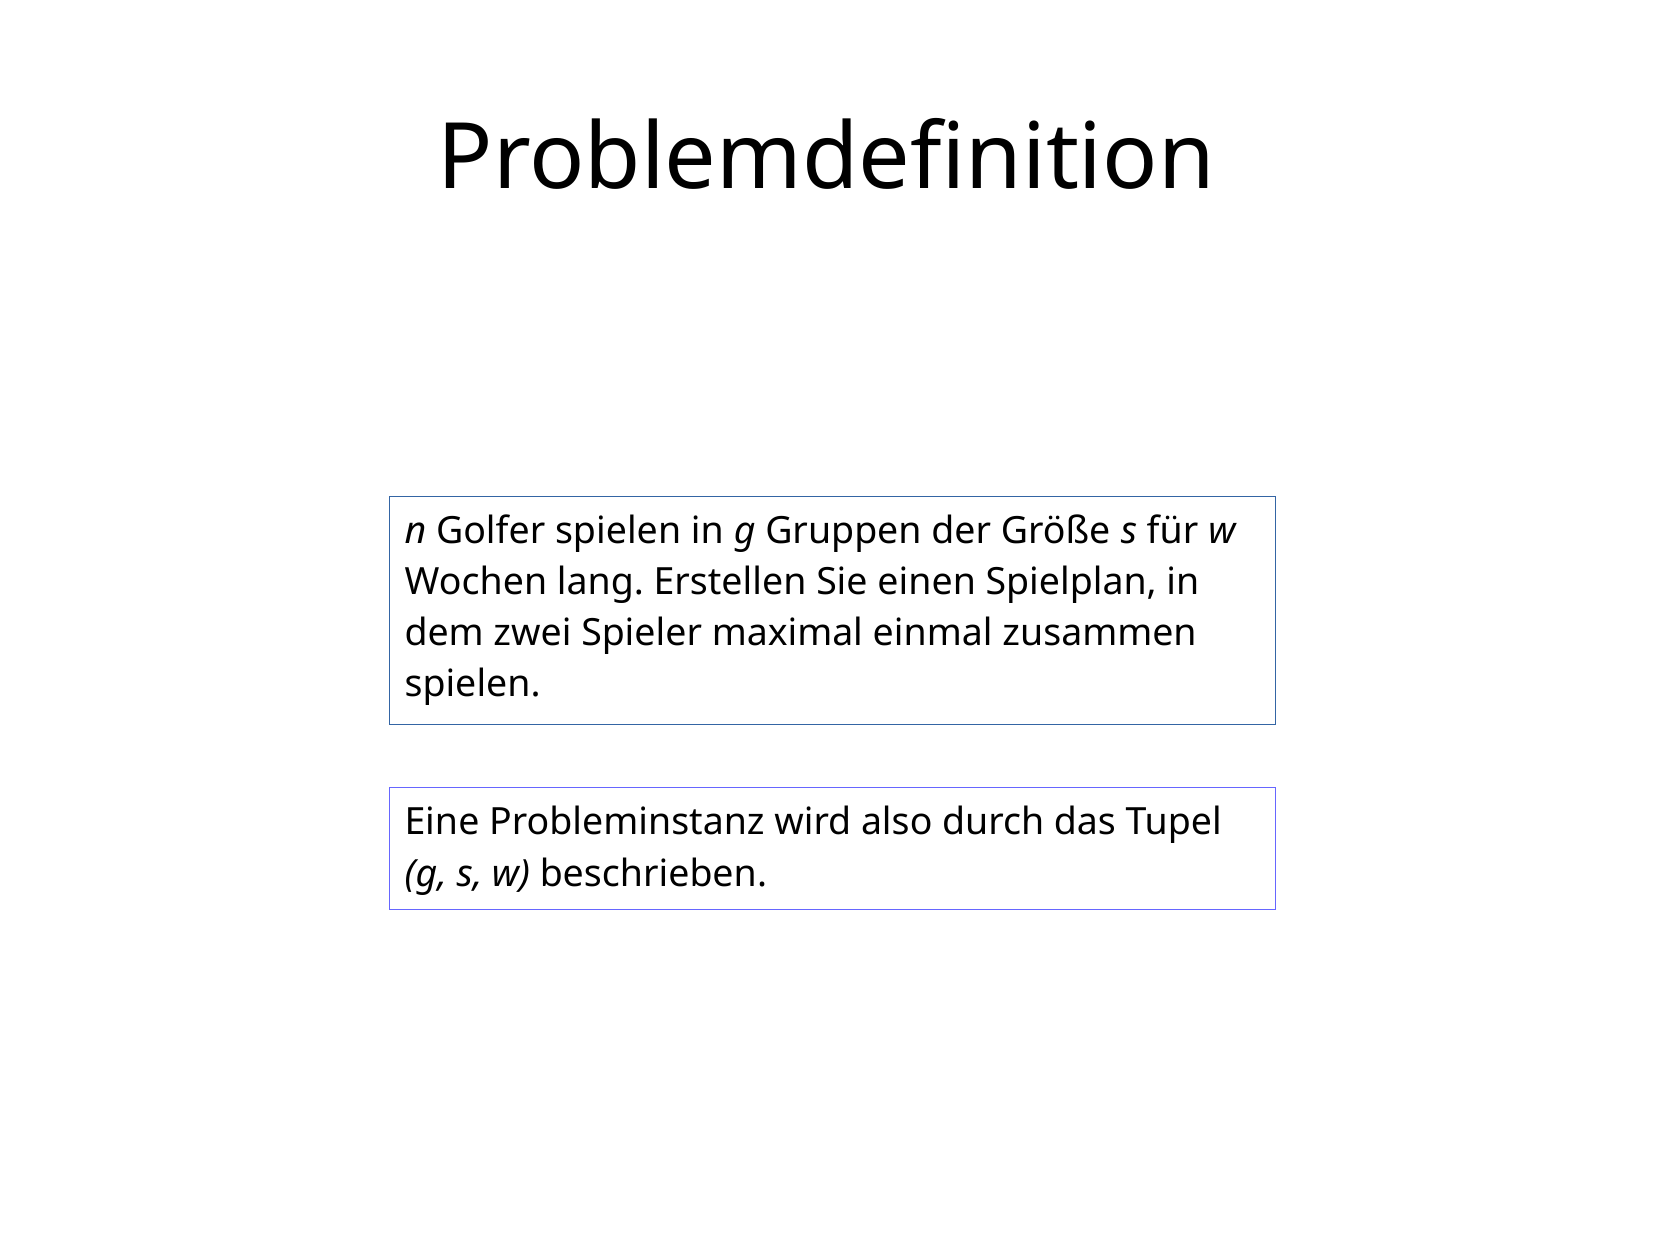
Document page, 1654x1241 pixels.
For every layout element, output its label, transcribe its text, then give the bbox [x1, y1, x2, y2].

text_box Eine Probleminstanz wird also durch das Tupel (g, s, w) beschrieben. [389, 787, 1276, 910]
text_box n Golfer spielen in g Gruppen der Größe s für w Wochen lang. Erstellen Sie einen Spielplan, in dem zwei Spieler maximal einmal zusammen spielen. [389, 496, 1276, 725]
title Problemdefinition [82, 49, 1571, 257]
